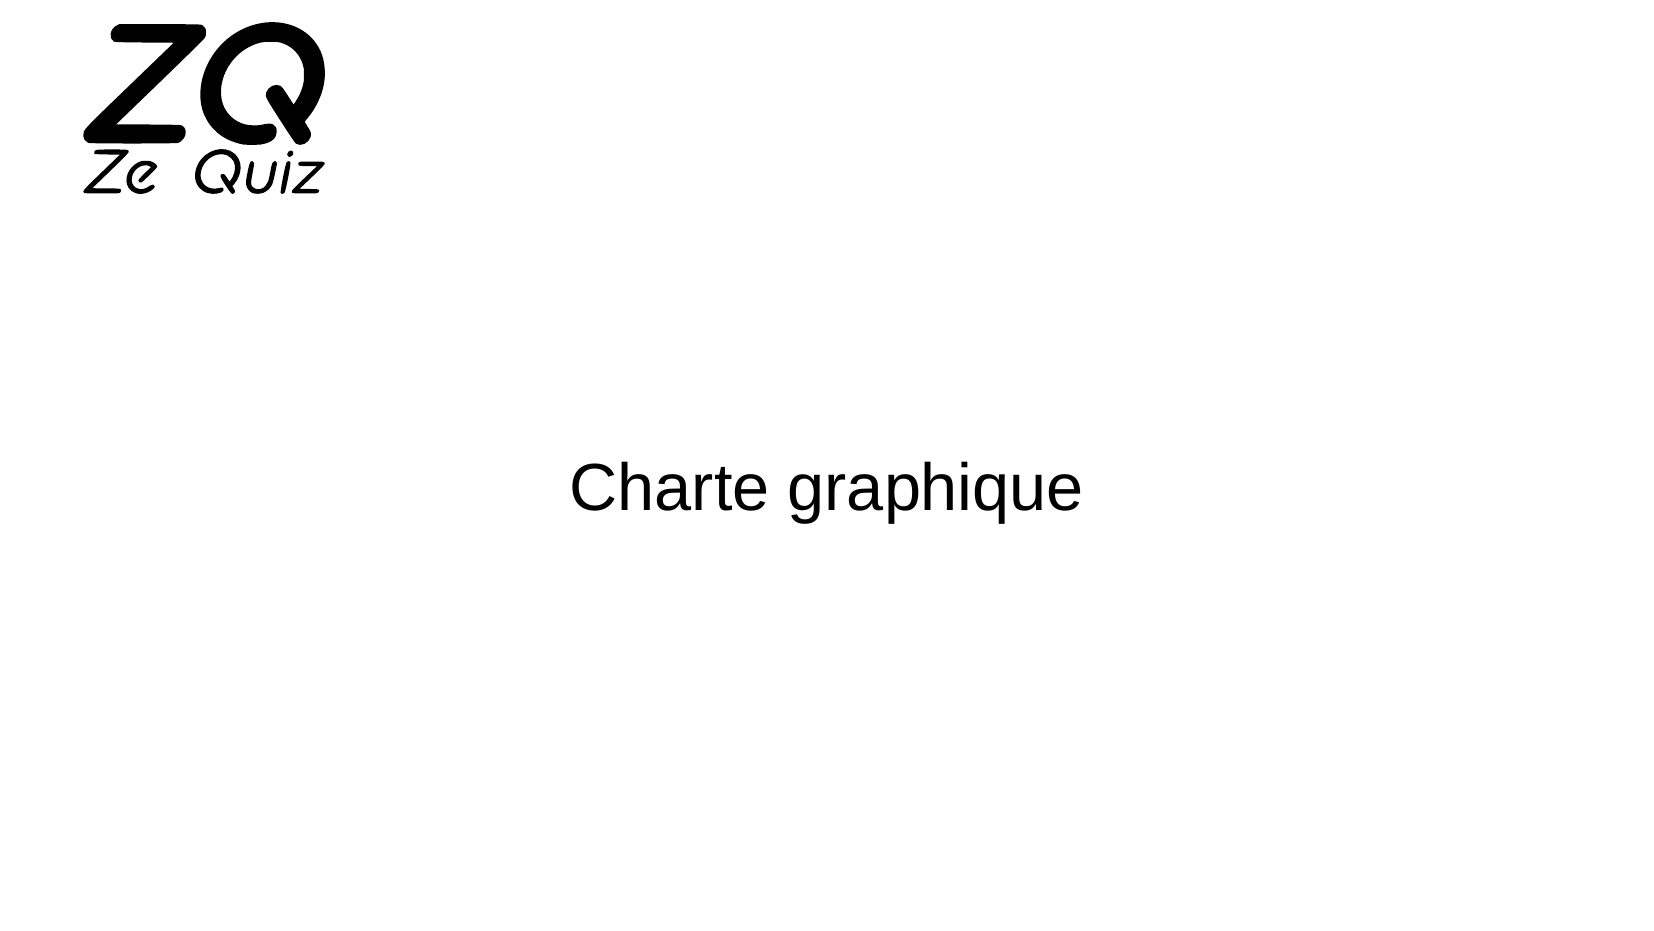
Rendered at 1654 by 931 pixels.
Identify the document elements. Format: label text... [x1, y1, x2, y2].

subtitle Charte graphique [82, 217, 1571, 758]
picture [79, 6, 331, 208]
